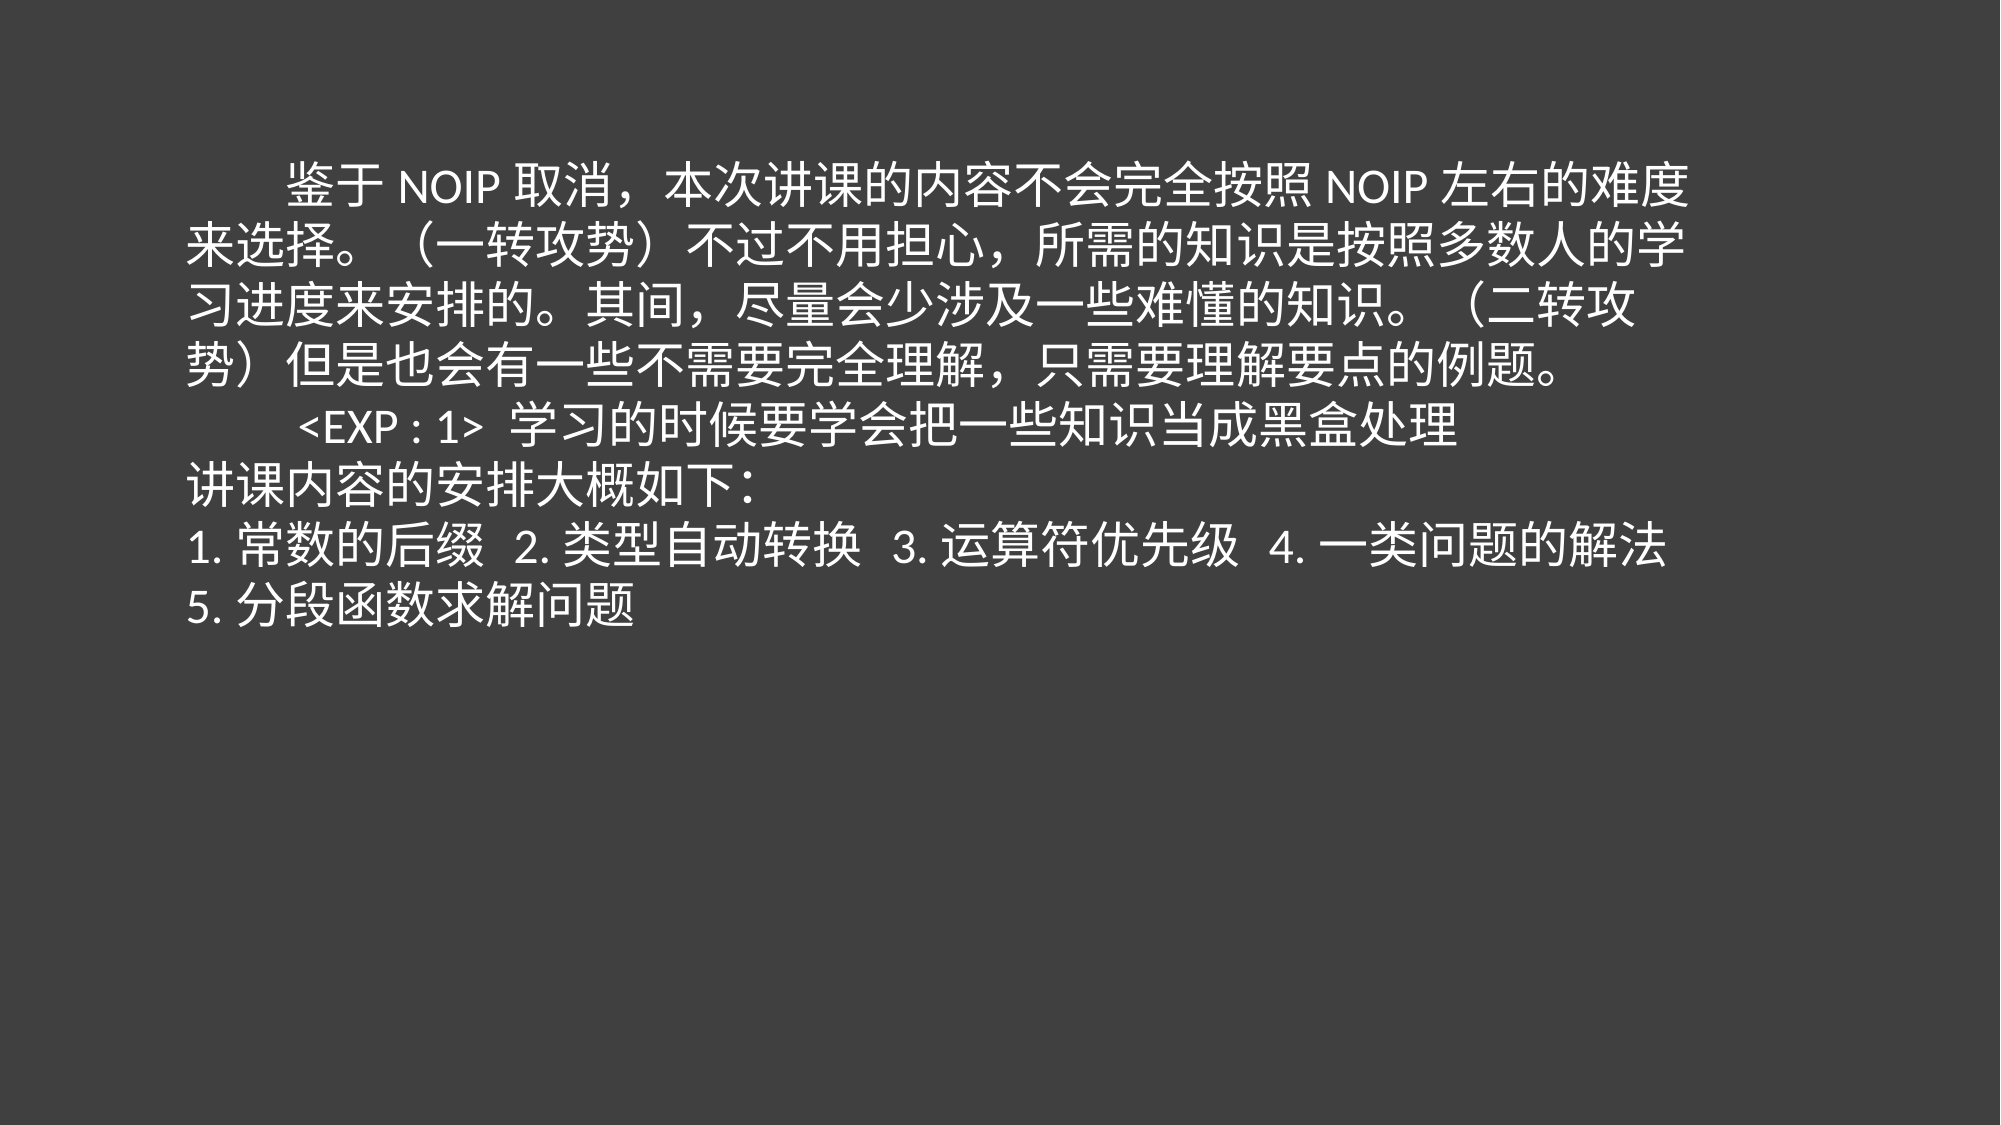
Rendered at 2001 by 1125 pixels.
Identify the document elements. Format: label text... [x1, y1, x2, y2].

text_box 鉴于NOIP取消，本次讲课的内容不会完全按照NOIP左右的难度来选择。（一转攻势）不过不用担心，所需的知识是按照多数人的学习进度来安排的。其间，尽量会少涉及一些难懂的知识。（二转攻势）但是也会有一些不需要完全理解，只需要理解要点的例题。 <EXP : 1> 学习的时候要学会把一些知识当成黑盒处理 讲课内容的安排大概如下： 1.常数的后缀 2.类型自动转换 3.运算符优先级 4.一类问题的解法 5.分段函数求解问题 [170, 146, 1717, 642]
